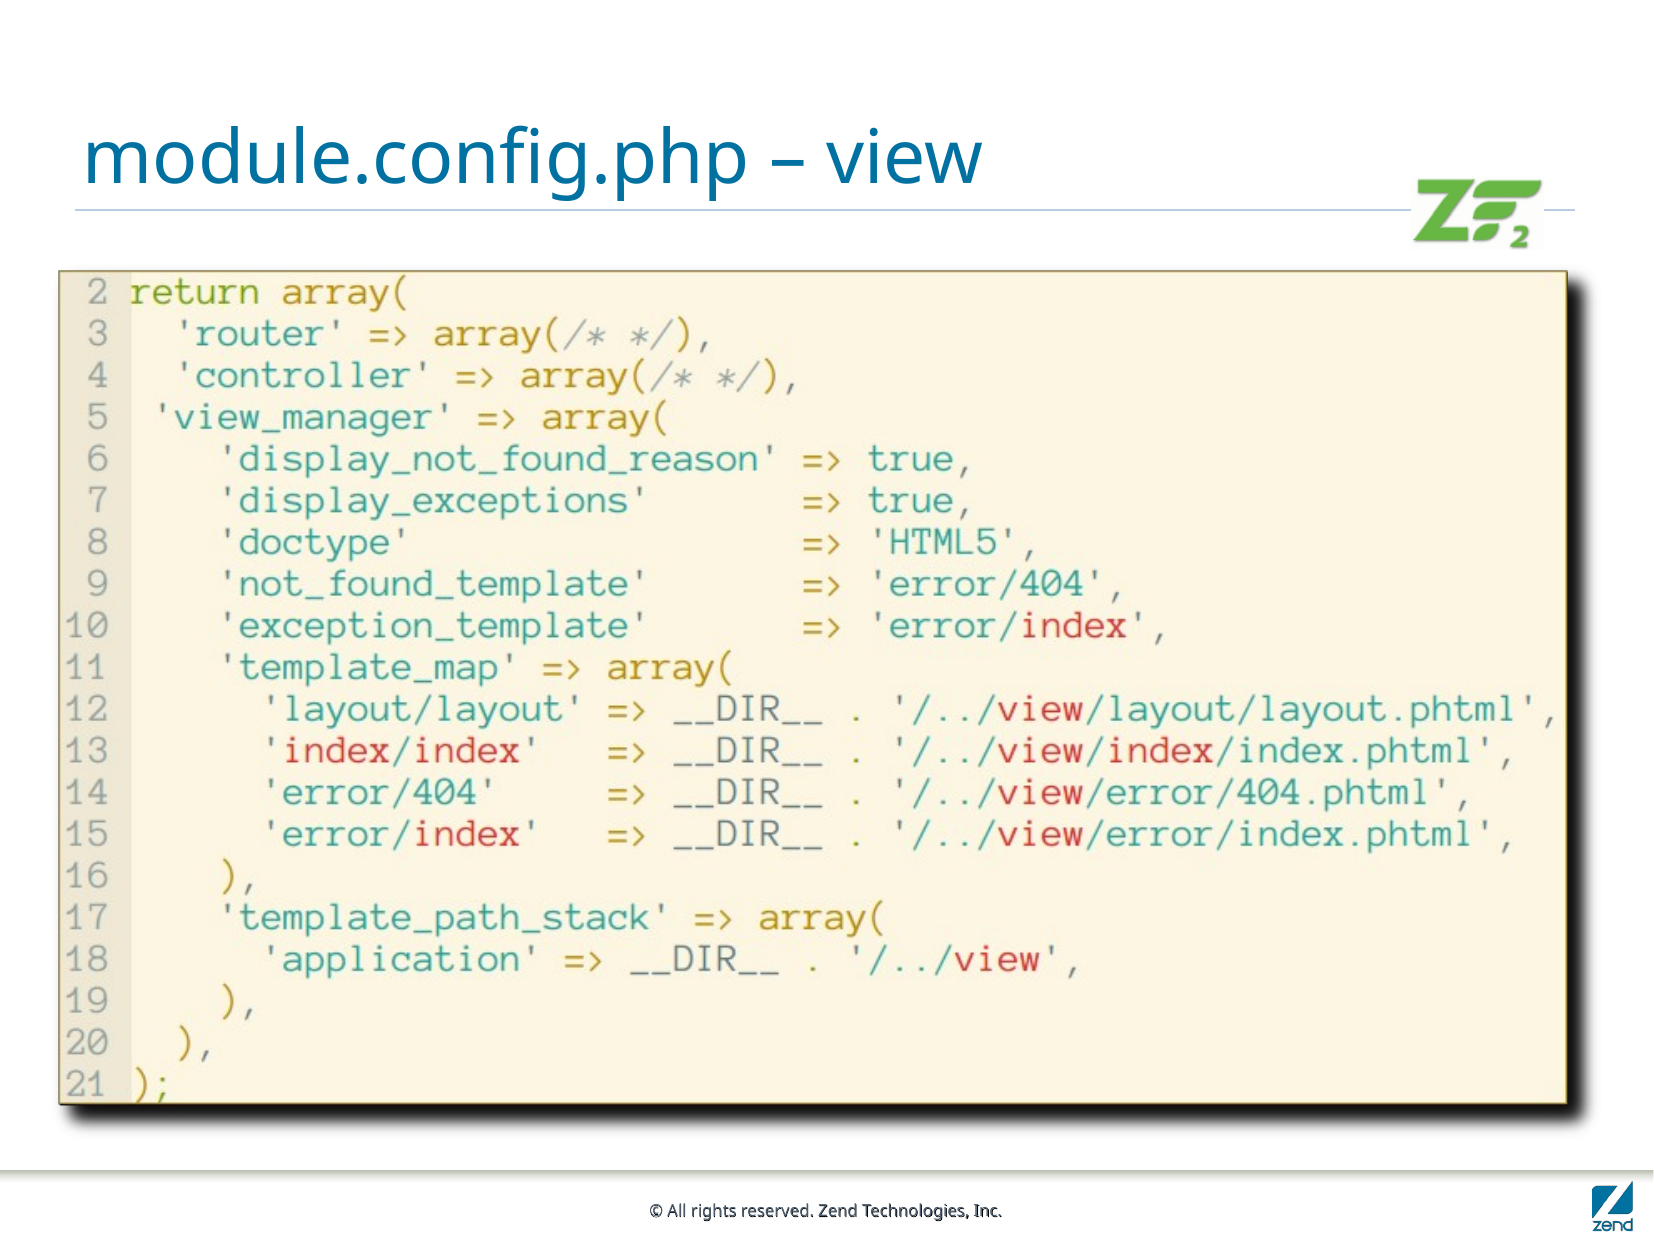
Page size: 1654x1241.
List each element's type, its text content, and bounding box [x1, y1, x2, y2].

picture [47, 259, 1606, 1144]
title module.config.php – view [82, 17, 1571, 206]
picture [1411, 177, 1544, 250]
picture [0, 1170, 1654, 1232]
